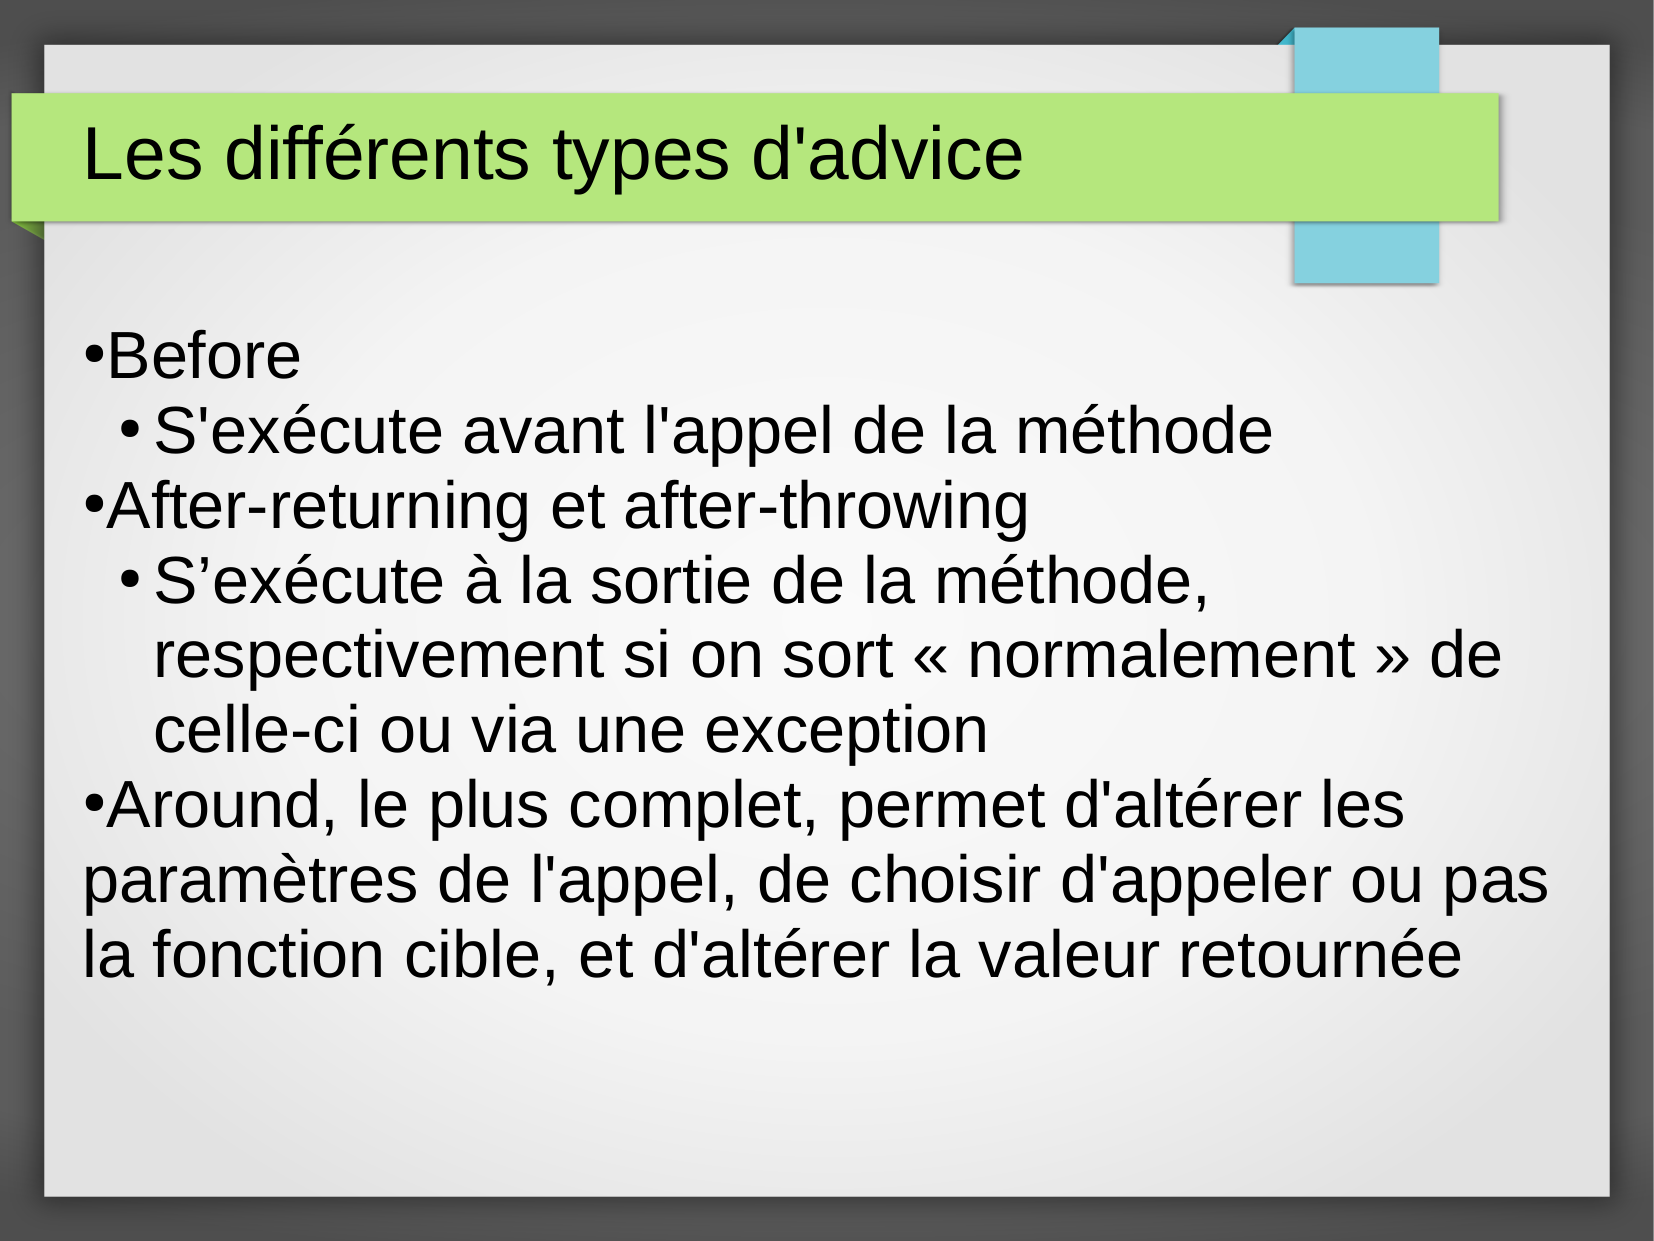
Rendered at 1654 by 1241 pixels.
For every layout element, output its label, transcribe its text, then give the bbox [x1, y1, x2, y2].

picture [0, 0, 1654, 1241]
subtitle Before S'exécute avant l'appel de la méthode After-returning et after-throwing S’exécute à la sortie de la méthode, respectivement si on sort « normalement » de celle-ci ou via une exception Around, le plus complet, permet d'altérer les paramètres de l'appel, de choisir d'appeler ou pas la fonction cible, et d'altérer la valeur retournée [82, 295, 1571, 1015]
title Les différents types d'advice [82, 94, 1264, 213]
